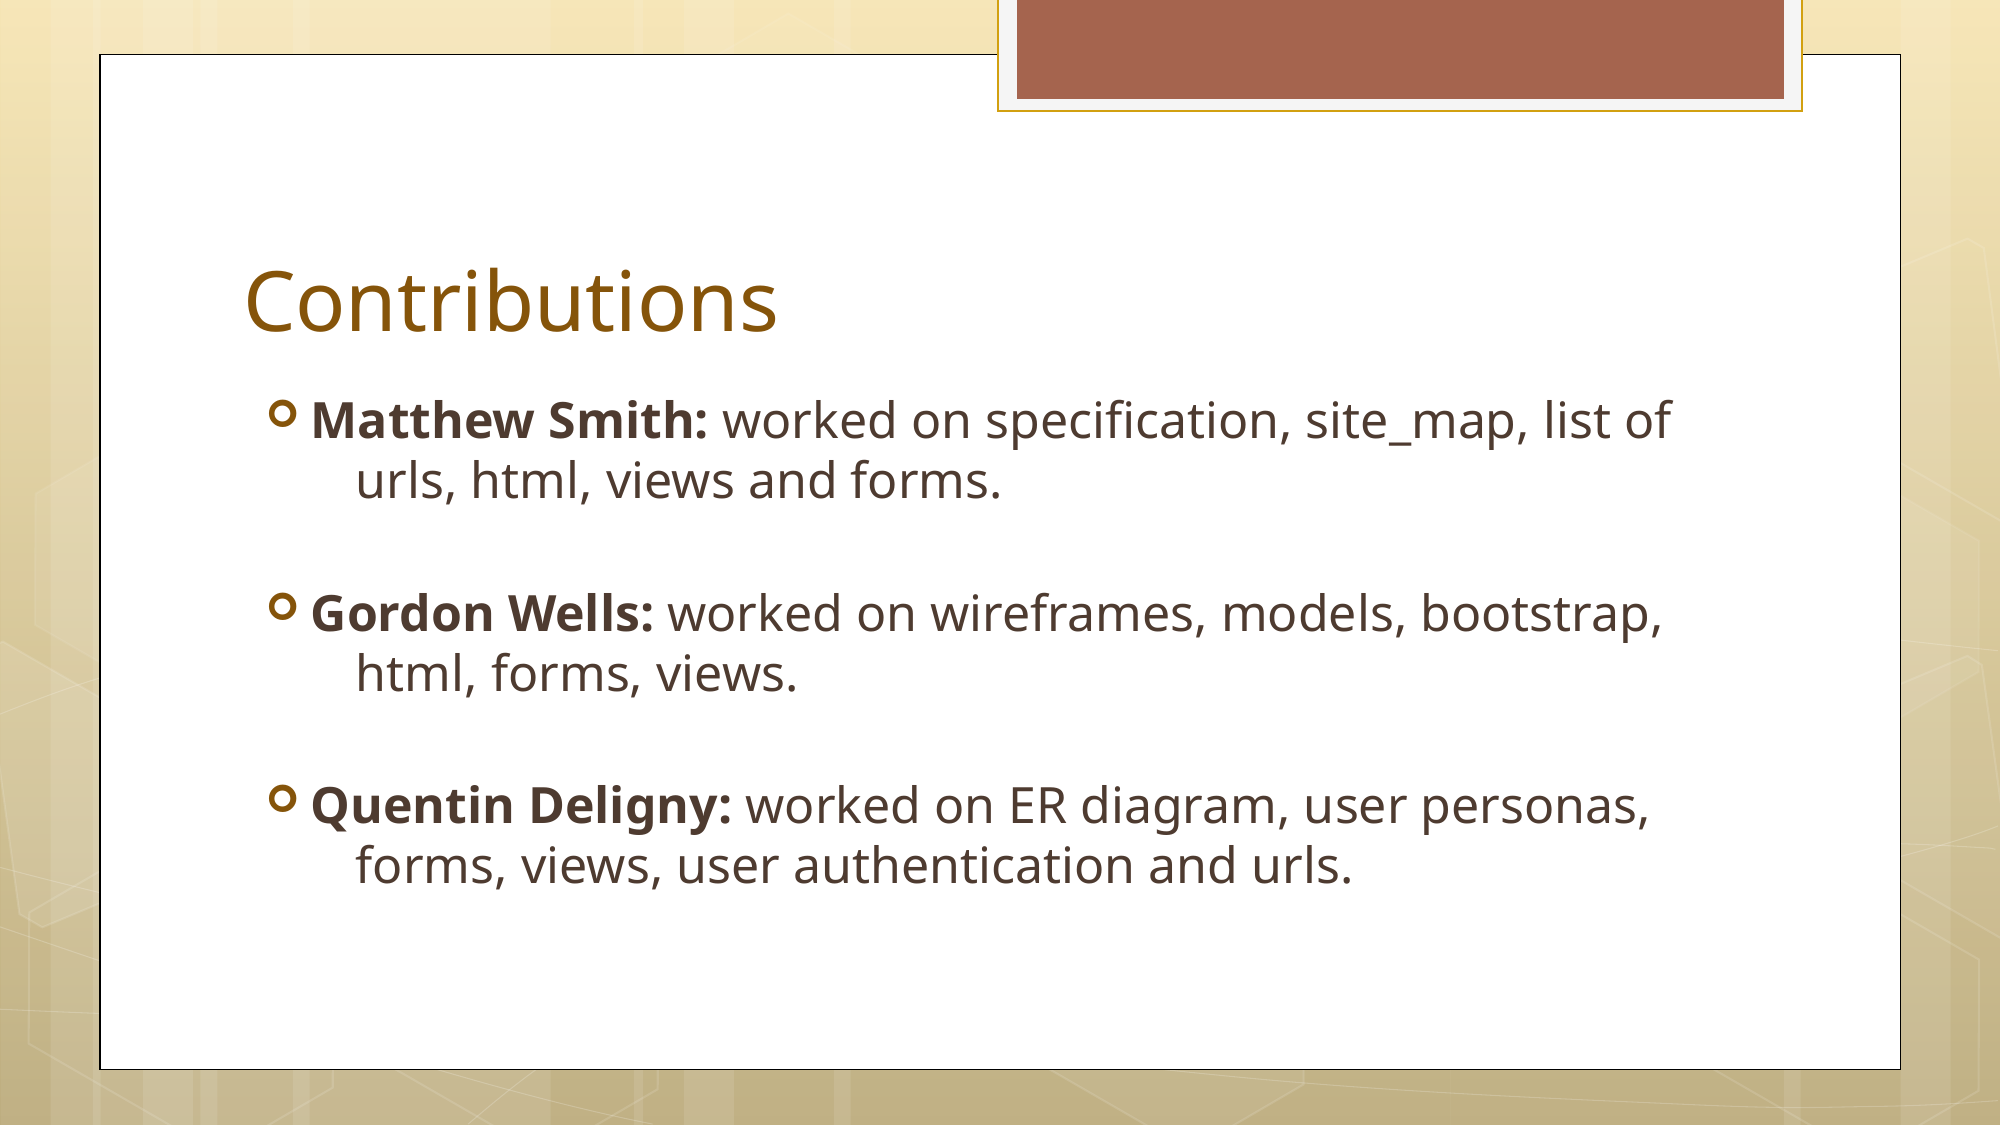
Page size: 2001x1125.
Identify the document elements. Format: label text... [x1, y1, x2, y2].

title Contributions [228, 168, 1765, 357]
list Matthew Smith: worked on specification, site_map, list of urls, html, views and forms. Gordon Wells: worked on wireframes, models, bootstrap, html, forms, views. Quentin Deligny: worked on ER diagram, user personas, forms, views, user authentication and urls. [228, 381, 1769, 957]
